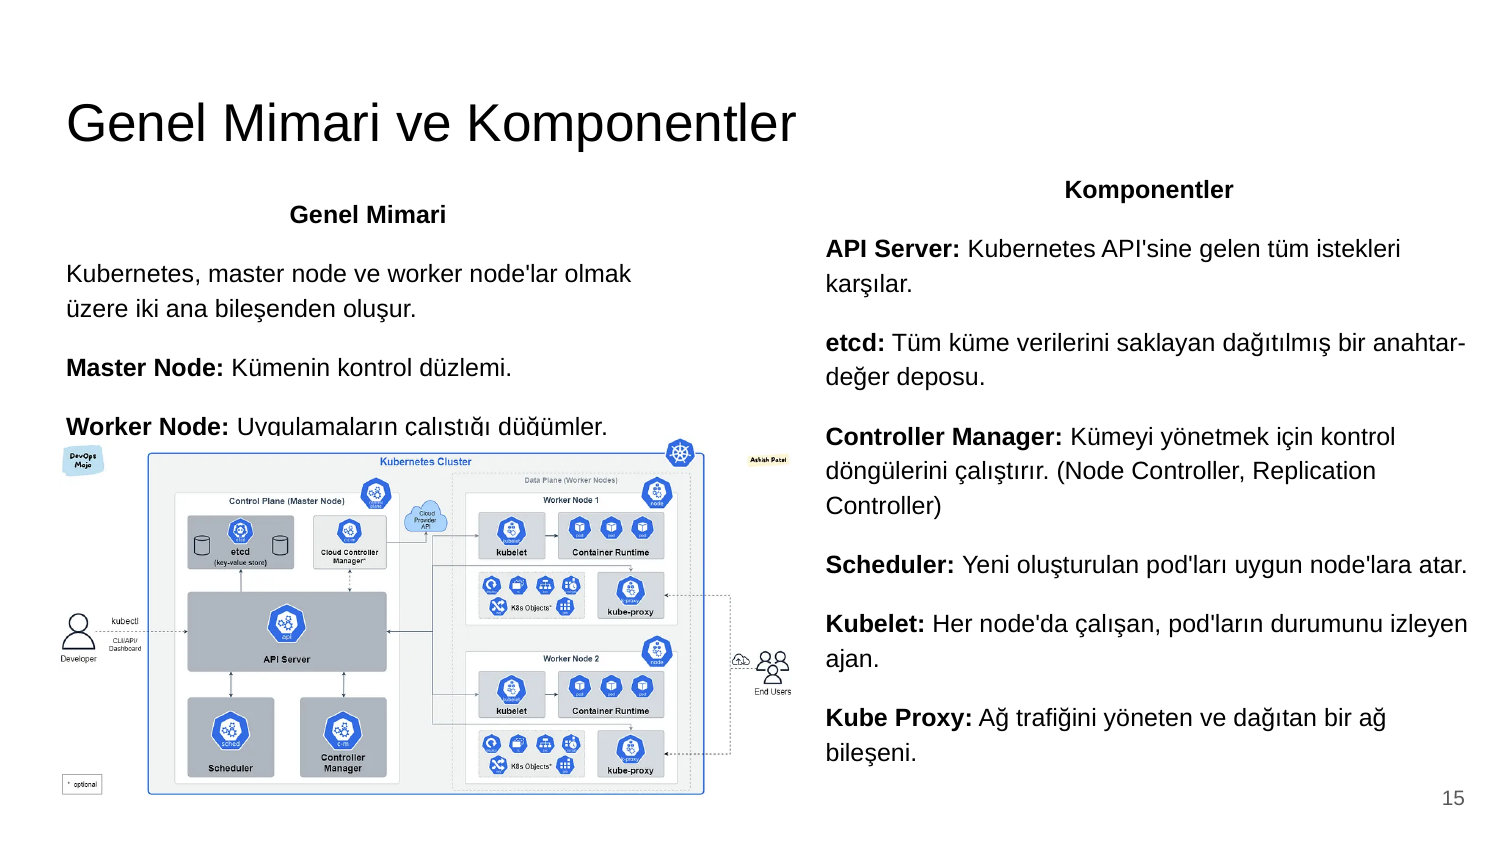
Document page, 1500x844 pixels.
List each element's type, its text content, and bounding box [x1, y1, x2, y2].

list Genel Mimari Kubernetes, master node ve worker node'lar olmak üzere iki ana bileşenden oluşur. Master Node: Kümenin kontrol düzlemi. Worker Node: Uygulamaların çalıştığı düğümler. [51, 178, 686, 437]
title Genel Mimari ve Komponentler [51, 72, 1449, 167]
picture [59, 436, 792, 795]
slide_number <number> [1389, 780, 1480, 830]
list Komponentler API Server: Kubernetes API'sine gelen tüm istekleri karşılar. etcd: Tüm küme verilerini saklayan dağıtılmış bir anahtar-değer deposu. Controller Manager: Kümeyi yönetmek için kontrol döngülerini çalıştırır. (Node Controller, Replication Controller) Scheduler: Yeni oluşturulan pod'ları uygun node'lara atar. Kubelet: Her node'da çalışan, pod'ların durumunu izleyen ajan. Kube Proxy: Ağ trafiğini yöneten ve dağıtan bir ağ bileşeni. [810, 153, 1489, 780]
